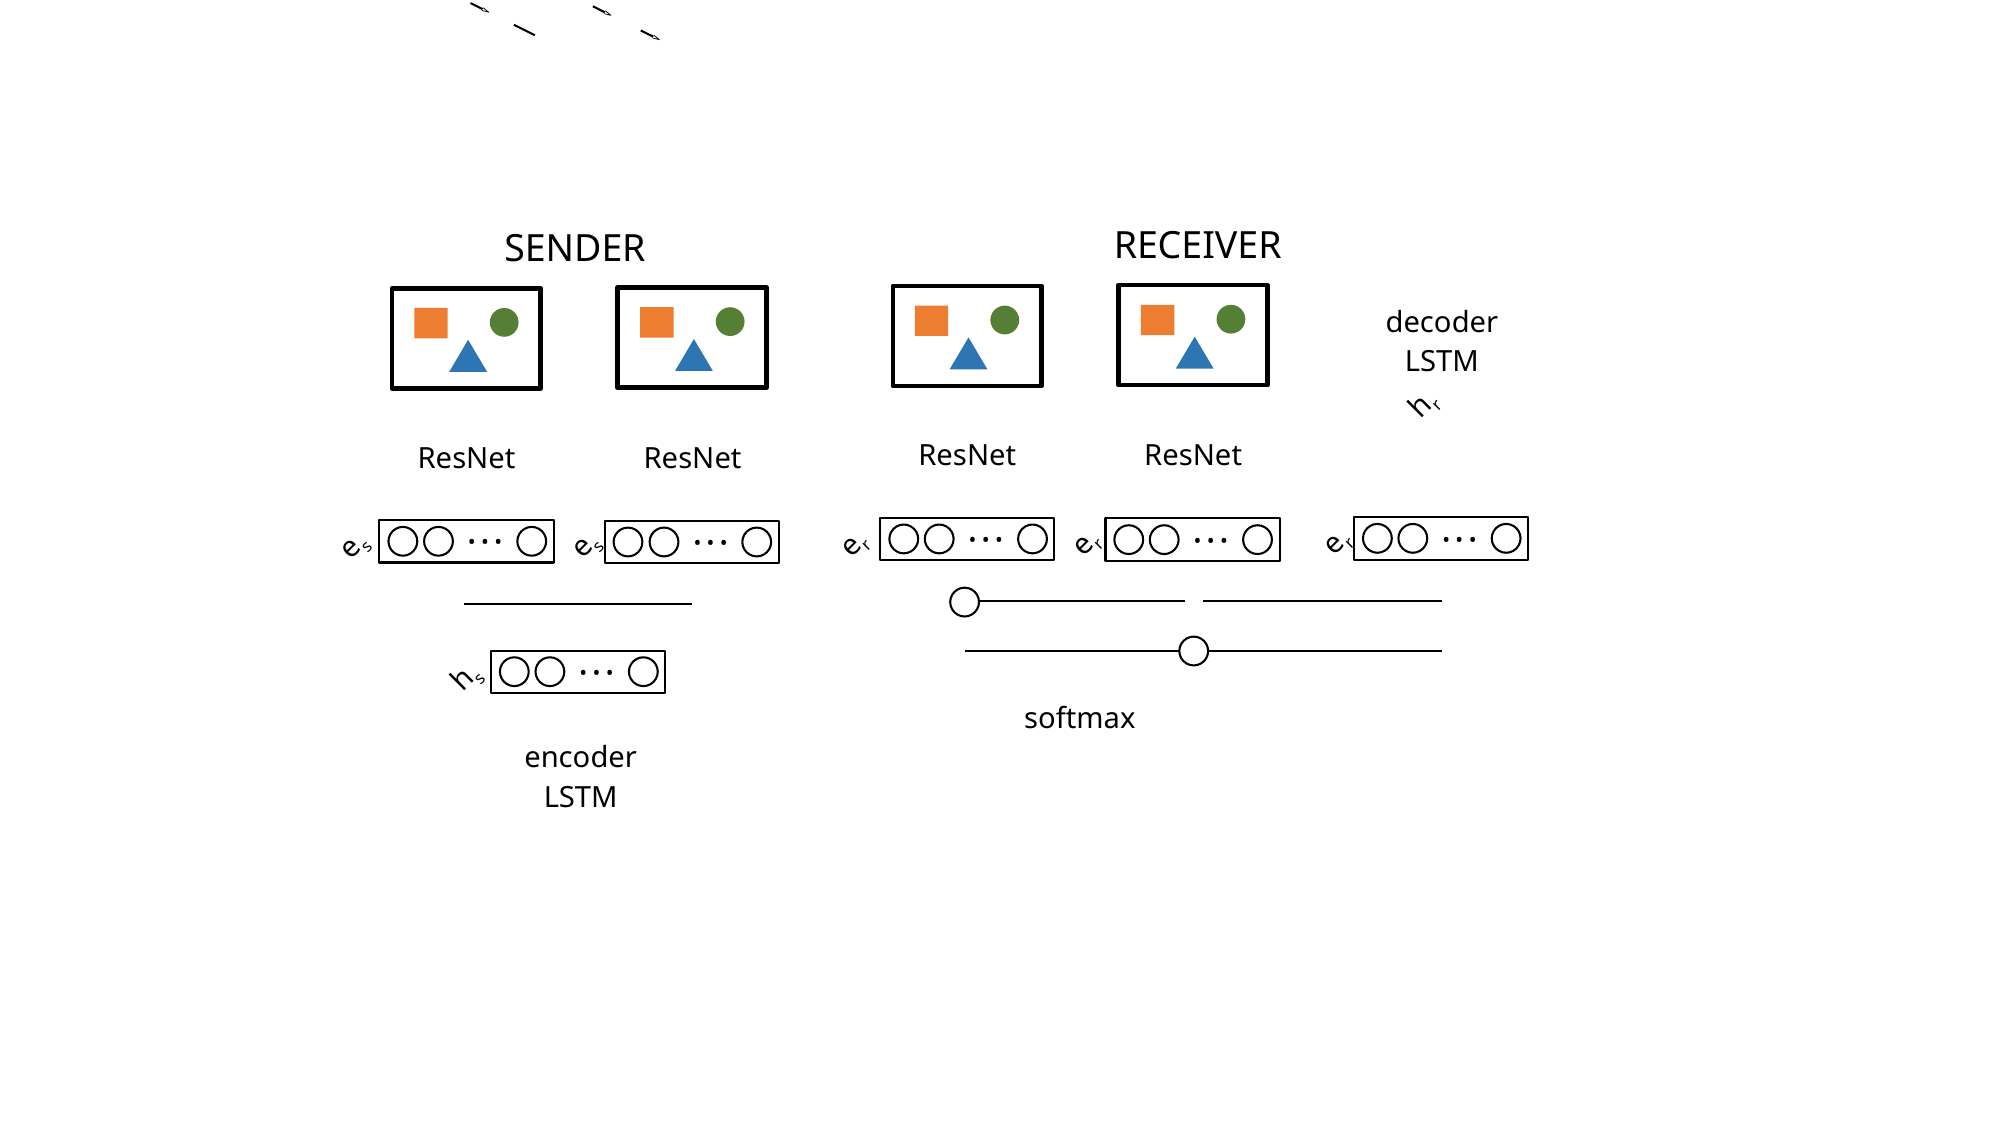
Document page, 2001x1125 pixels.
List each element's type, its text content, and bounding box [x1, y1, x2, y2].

text_box • • • [1398, 521, 1521, 556]
text_box [1179, 636, 1209, 666]
text_box [379, 520, 554, 563]
text_box • • • [744, 529, 769, 555]
text_box [1353, 517, 1528, 560]
text_box er [1296, 481, 1390, 576]
text_box er [1055, 481, 1139, 577]
text_box [879, 517, 1055, 561]
text_box es [312, 485, 405, 580]
text_box • • • [1020, 526, 1045, 552]
text_box • • • [649, 525, 772, 559]
text_box hs [424, 617, 516, 712]
text_box ResNet [1103, 426, 1283, 478]
text_box [392, 288, 541, 389]
text_box • • • [1151, 527, 1177, 552]
text_box • • • [1149, 522, 1272, 557]
text_box [490, 650, 666, 694]
text_box er [813, 482, 906, 577]
text_box encoder LSTM [490, 728, 671, 814]
text_box • • • [519, 529, 545, 554]
text_box [892, 285, 1042, 386]
text_box decoder LSTM [1351, 293, 1533, 379]
text_box • • • [926, 526, 952, 552]
text_box [1105, 518, 1280, 561]
text_box [604, 520, 780, 564]
text_box hr [1382, 343, 1477, 438]
text_box SENDER [386, 213, 764, 274]
text_box RECEIVER [887, 211, 1508, 272]
text_box [950, 587, 980, 617]
text_box • • • [537, 659, 563, 684]
text_box ResNet [882, 426, 1053, 478]
text_box es [555, 484, 639, 579]
text_box • • • [426, 528, 451, 554]
text_box [617, 287, 767, 388]
text_box [1118, 285, 1268, 386]
text_box • • • [1245, 527, 1270, 552]
text_box • • • [535, 654, 658, 689]
text_box • • • [651, 529, 677, 555]
text_box • • • [424, 524, 547, 558]
text_box • • • [924, 522, 1047, 556]
text_box • • • [1493, 526, 1519, 551]
text_box softmax [989, 689, 1170, 740]
text_box • • • [1400, 526, 1426, 551]
text_box ResNet [602, 429, 782, 480]
text_box ResNet [381, 429, 552, 480]
text_box • • • [631, 659, 656, 684]
